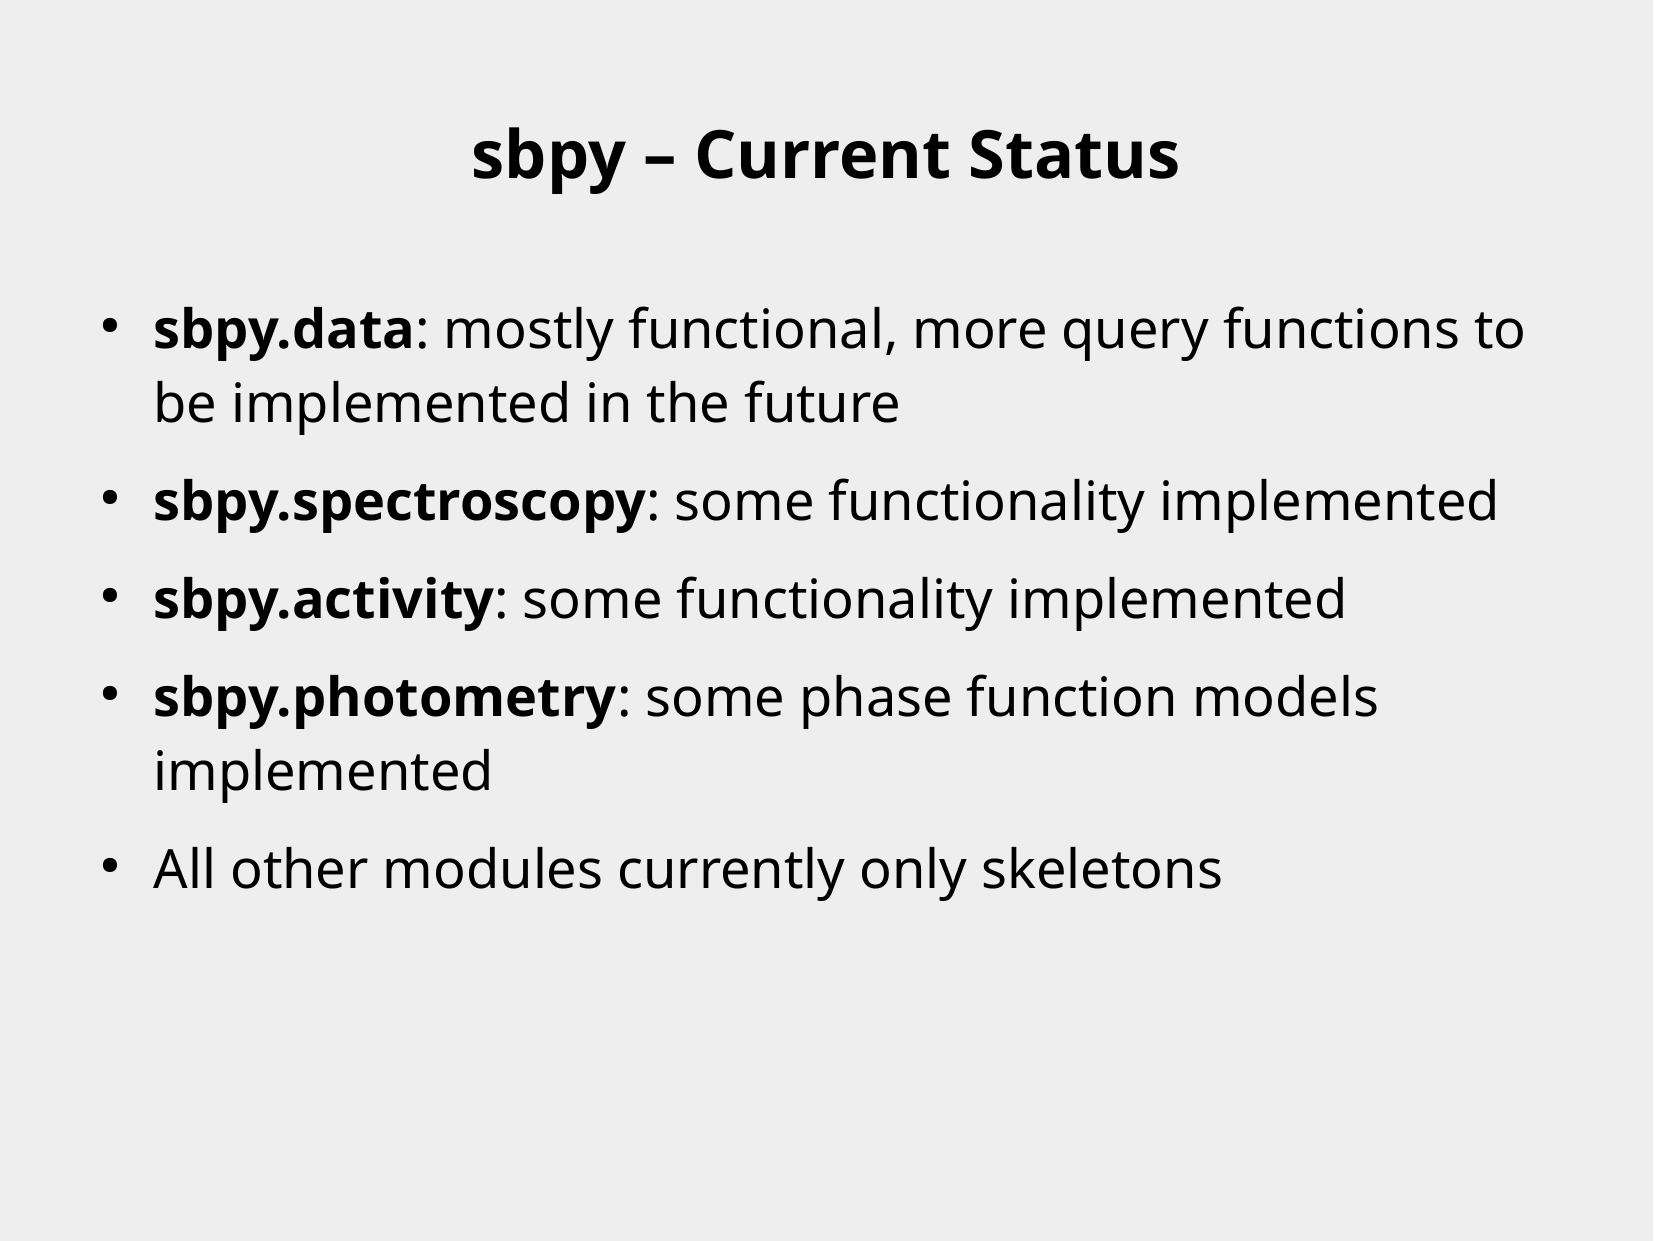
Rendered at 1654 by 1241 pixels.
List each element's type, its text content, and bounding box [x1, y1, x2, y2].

list sbpy.data: mostly functional, more query functions to be implemented in the future sbpy.spectroscopy: some functionality implemented sbpy.activity: some functionality implemented sbpy.photometry: some phase function models implemented All other modules currently only skeletons [82, 290, 1571, 1010]
title sbpy – Current Status [82, 49, 1571, 257]
